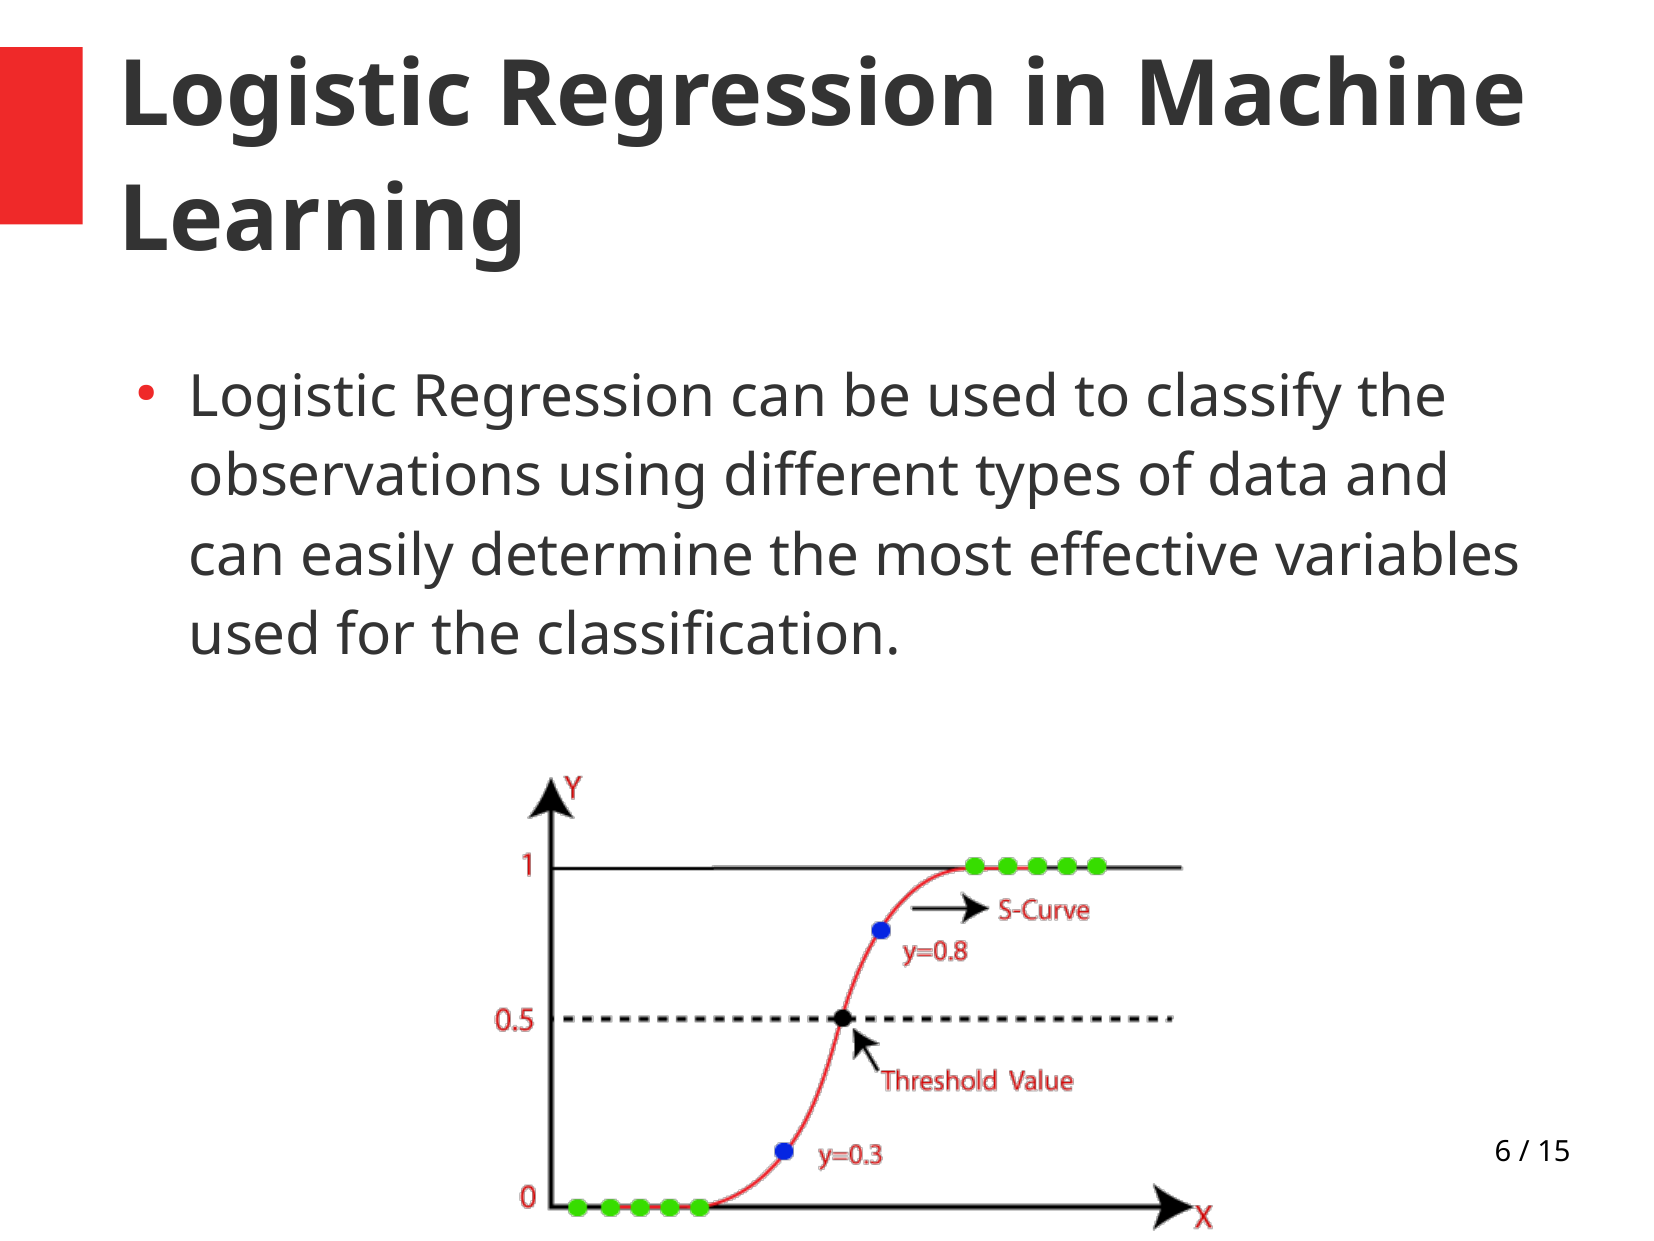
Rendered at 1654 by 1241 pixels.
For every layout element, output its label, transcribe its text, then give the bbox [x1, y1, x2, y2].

title Logistic Regression in Machine Learning [118, 28, 1571, 278]
picture [470, 767, 1252, 1237]
list Logistic Regression can be used to classify the observations using different types of data and can easily determine the most effective variables used for the classification. [118, 354, 1536, 1074]
